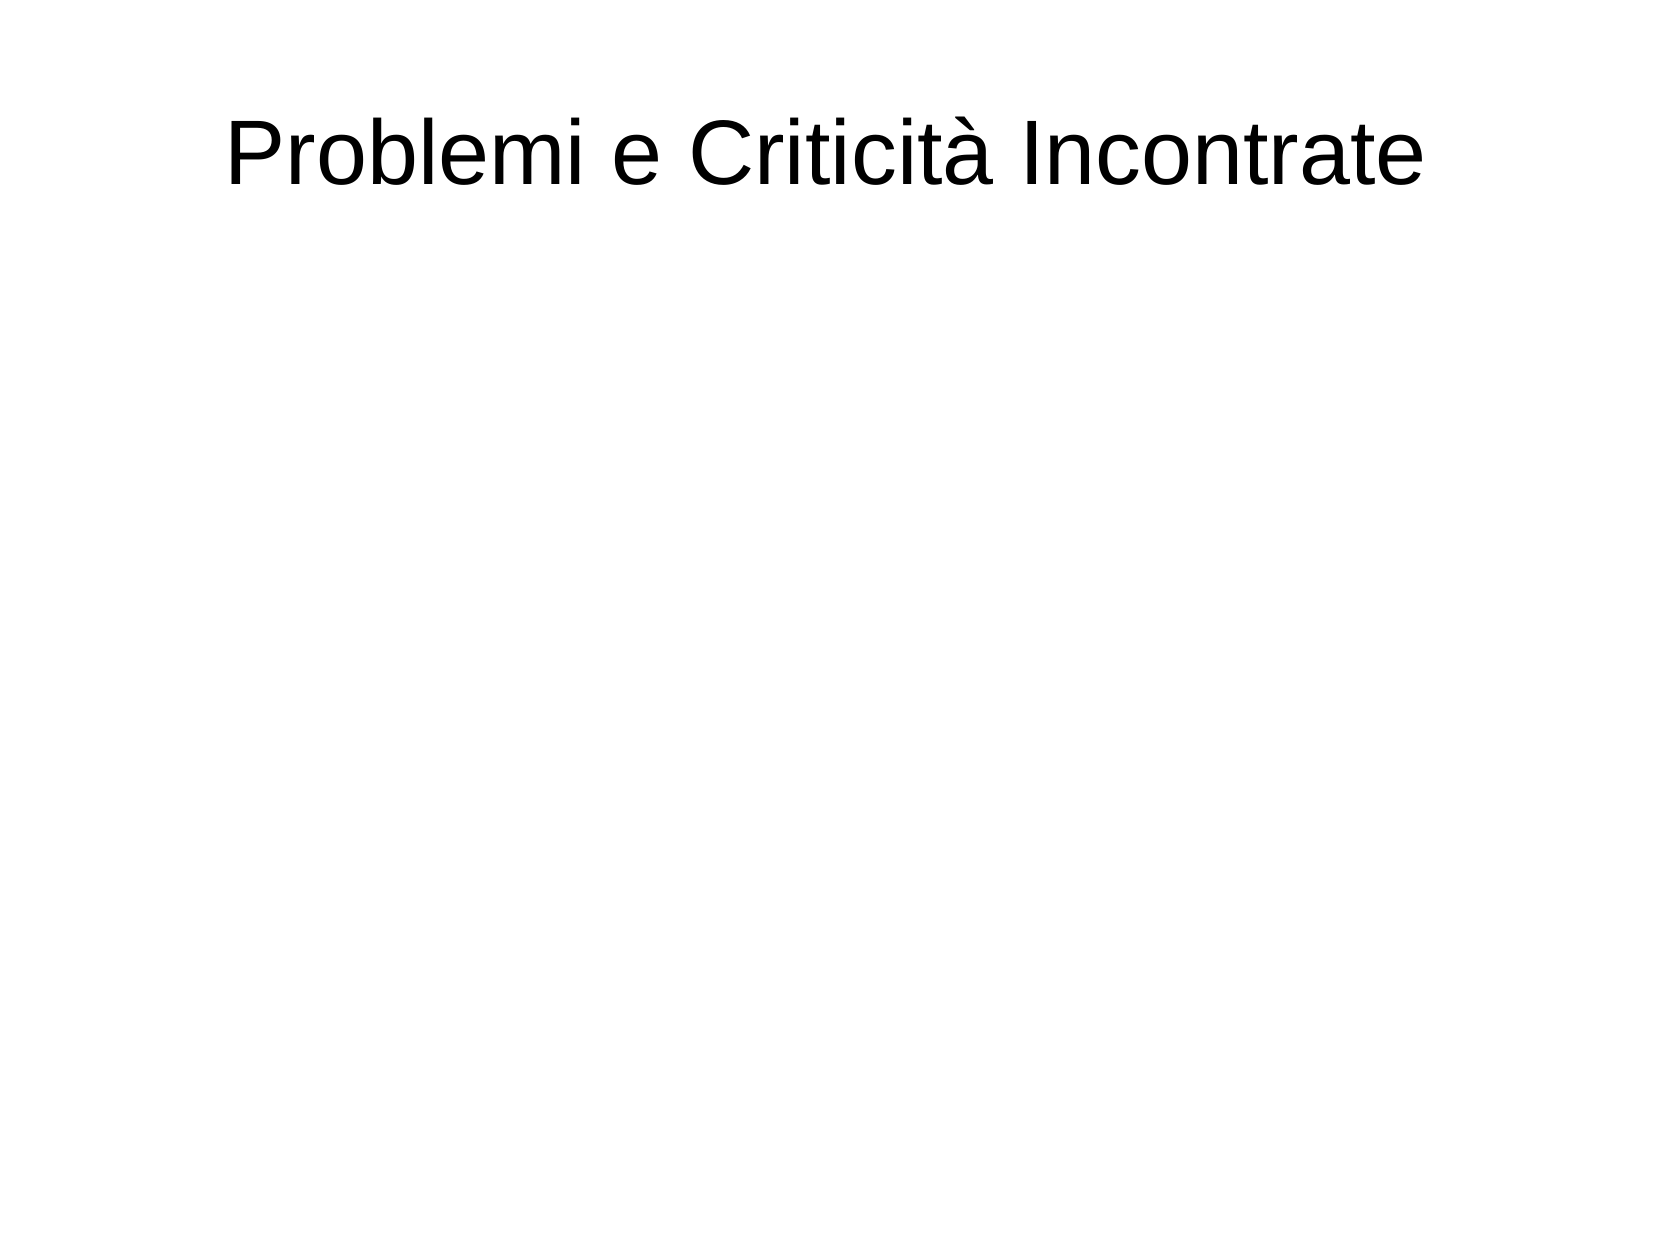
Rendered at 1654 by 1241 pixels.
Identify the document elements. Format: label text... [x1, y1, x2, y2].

title Problemi e Criticità Incontrate [82, 49, 1571, 257]
